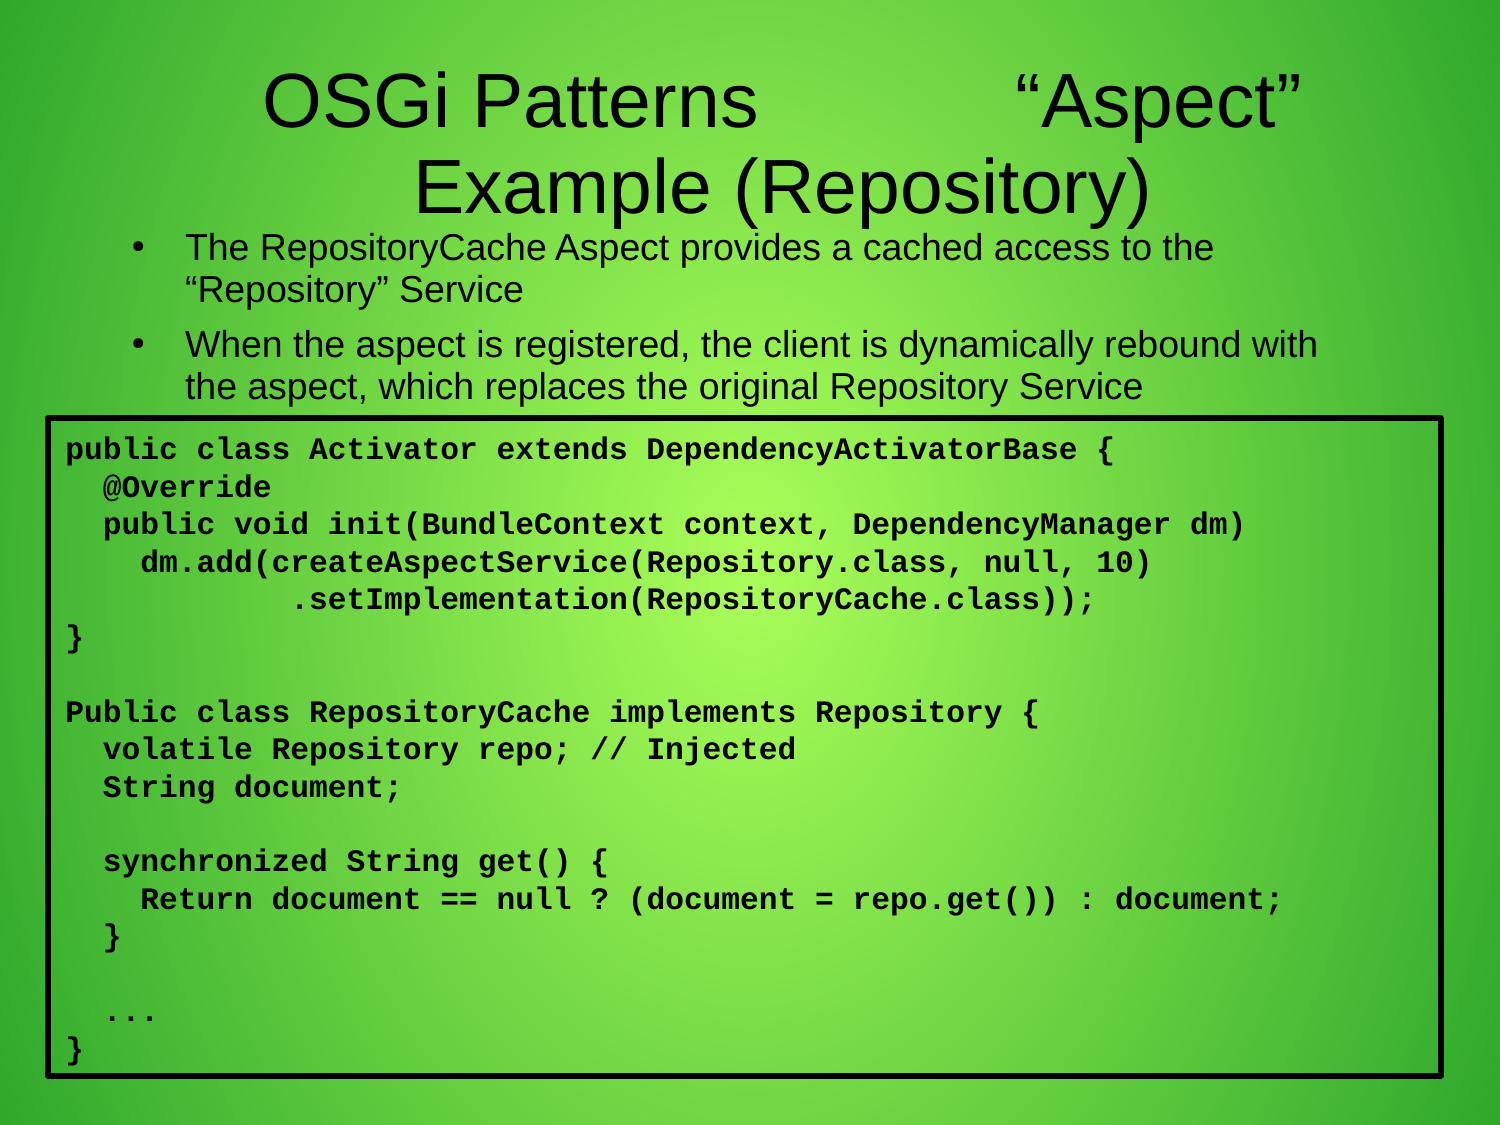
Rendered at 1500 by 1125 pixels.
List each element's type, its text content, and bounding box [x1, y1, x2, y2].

title OSGi Patterns “Aspect” Example (Repository) [112, 42, 1454, 246]
list The RepositoryCache Aspect provides a cached access to the “Repository” Service When the aspect is registered, the client is dynamically rebound with the aspect, which replaces the original Repository Service [99, 218, 1375, 415]
text_box public class Activator extends DependencyActivatorBase { @Override public void init(BundleContext context, DependencyManager dm) dm.add(createAspectService(Repository.class, null, 10) .setImplementation(RepositoryCache.class)); } Public class RepositoryCache implements Repository { volatile Repository repo; // Injected String document; synchronized String get() { Return document == null ? (document = repo.get()) : document; } ... } [47, 418, 1441, 1076]
